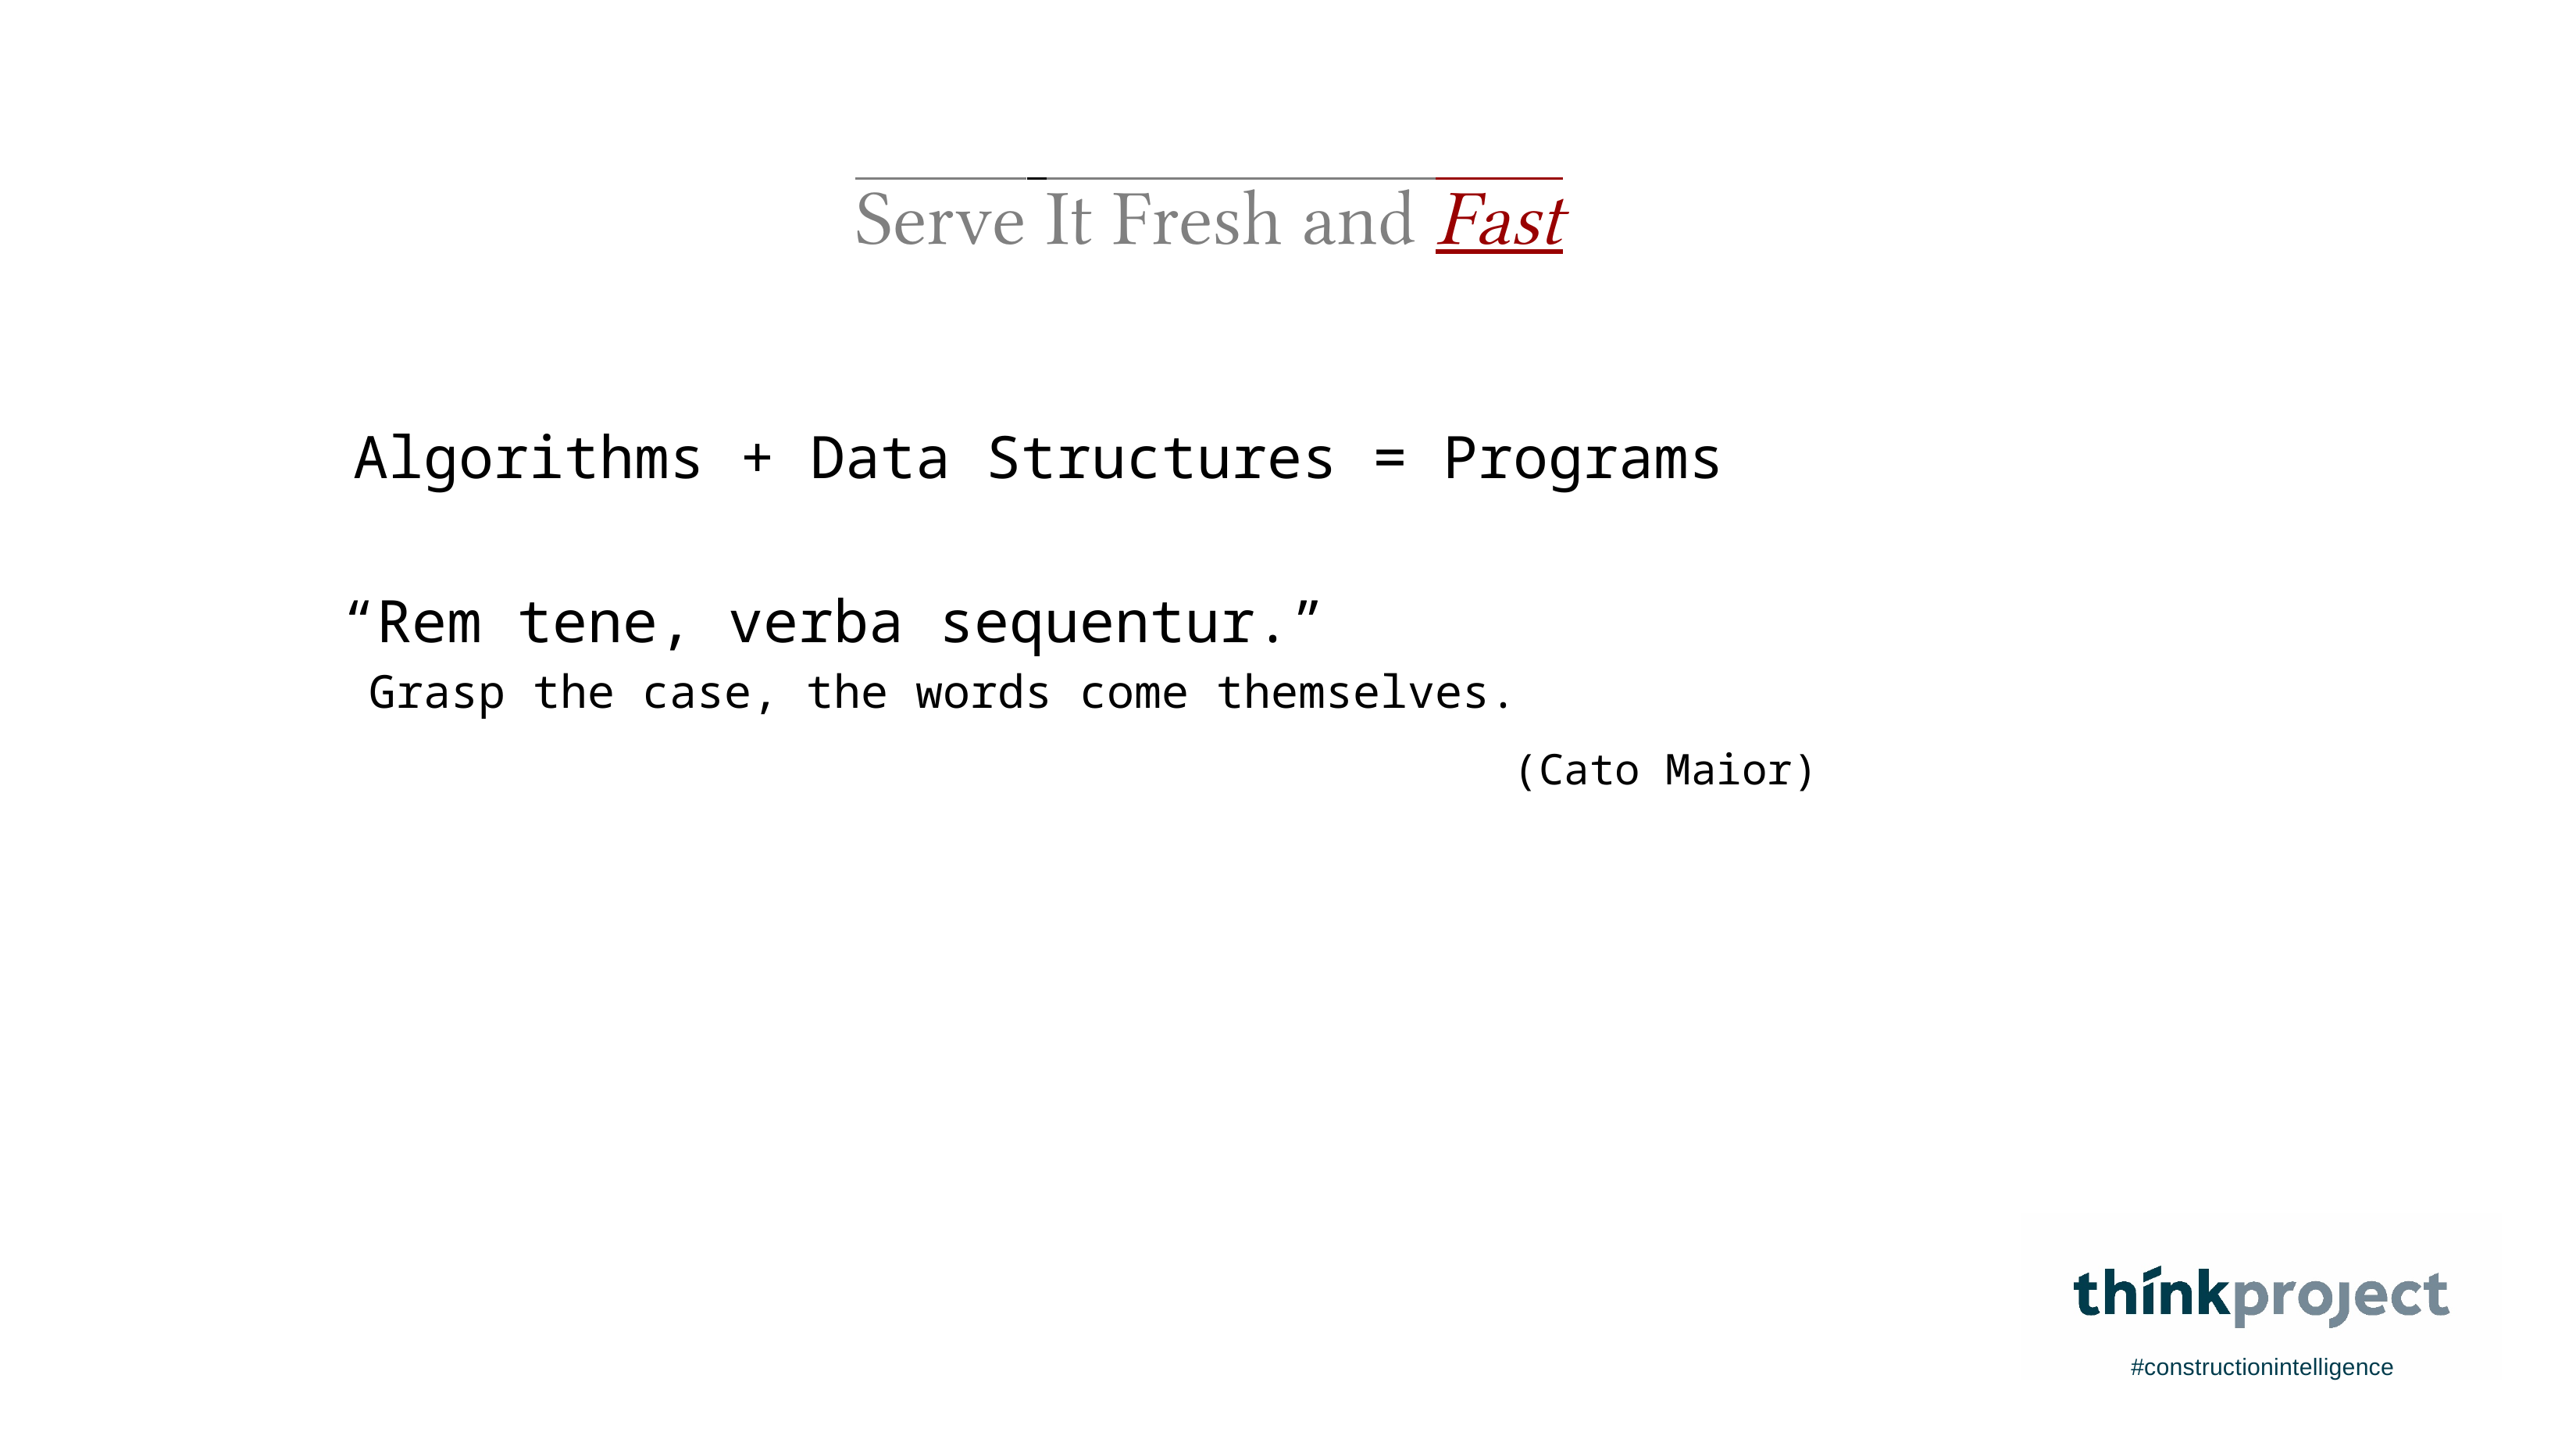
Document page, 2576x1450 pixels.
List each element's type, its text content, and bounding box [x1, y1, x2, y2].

picture [2332, 1364, 2338, 1373]
text_box Algorithms + Data Structures = Programs [341, 410, 1946, 559]
text_box “Rem tene, verba sequentur.” Grasp the case, the words come themselves. (Cato Maior) [330, 574, 1843, 776]
picture [2021, 1212, 2502, 1380]
text_box Serve It Fresh and Fast [824, 168, 1602, 329]
